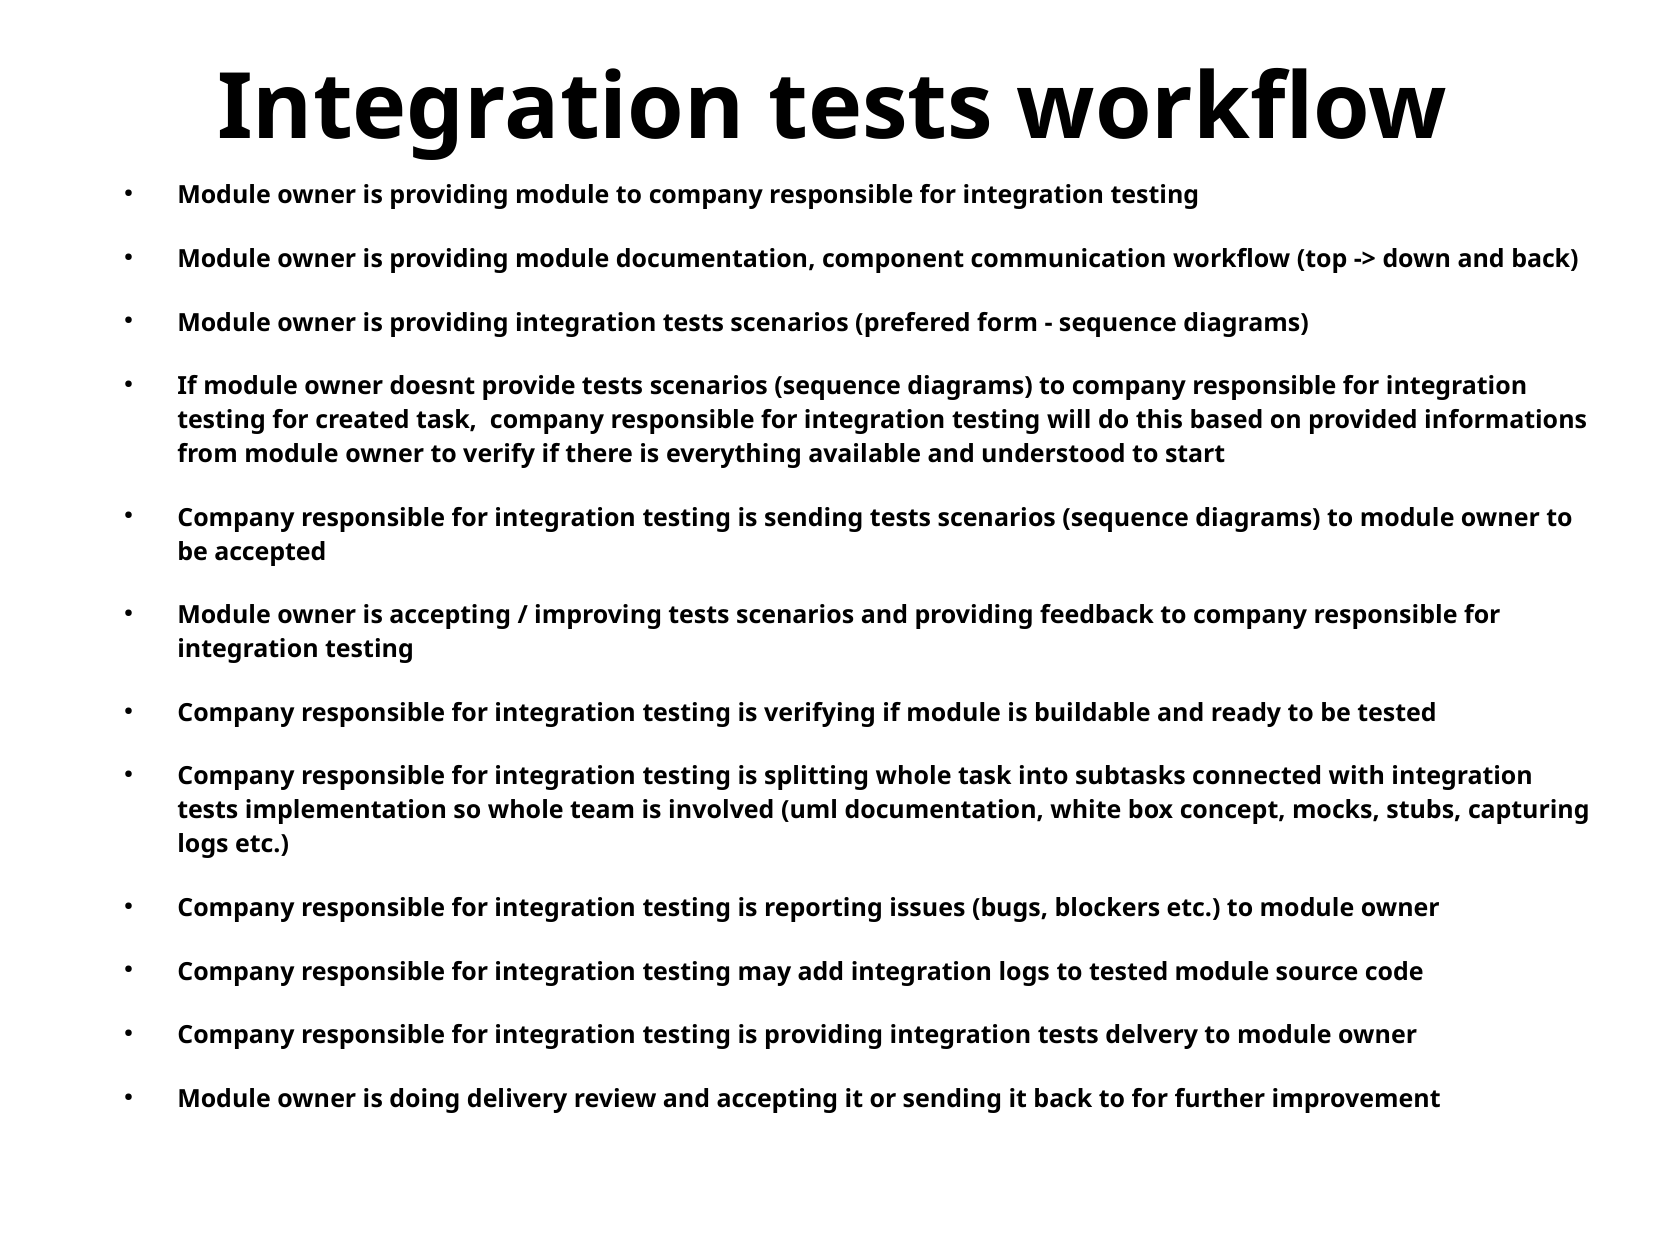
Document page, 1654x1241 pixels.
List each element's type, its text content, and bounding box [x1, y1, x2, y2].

list Module owner is providing module to company responsible for integration testing Module owner is providing module documentation, component communication workflow (top -> down and back) Module owner is providing integration tests scenarios (prefered form - sequence diagrams) If module owner doesnt provide tests scenarios (sequence diagrams) to company responsible for integration testing for created task, company responsible for integration testing will do this based on provided informations from module owner to verify if there is everything available and understood to start Company responsible for integration testing is sending tests scenarios (sequence diagrams) to module owner to be accepted Module owner is accepting / improving tests scenarios and providing feedback to company responsible for integration testing Company responsible for integration testing is verifying if module is buildable and ready to be tested Company responsible for integration testing is splitting whole task into subtasks connected with integration tests implementation so whole team is involved (uml documentation, white box concept, mocks, stubs, capturing logs etc.) Company responsible for integration testing is reporting issues (bugs, blockers etc.) to module owner Company responsible for integration testing may add integration logs to tested module source code Company responsible for integration testing is providing integration tests delvery to module owner Module owner is doing delivery review and accepting it or sending it back to for further improvement [106, 177, 1595, 1241]
title Integration tests workflow [88, 0, 1577, 208]
